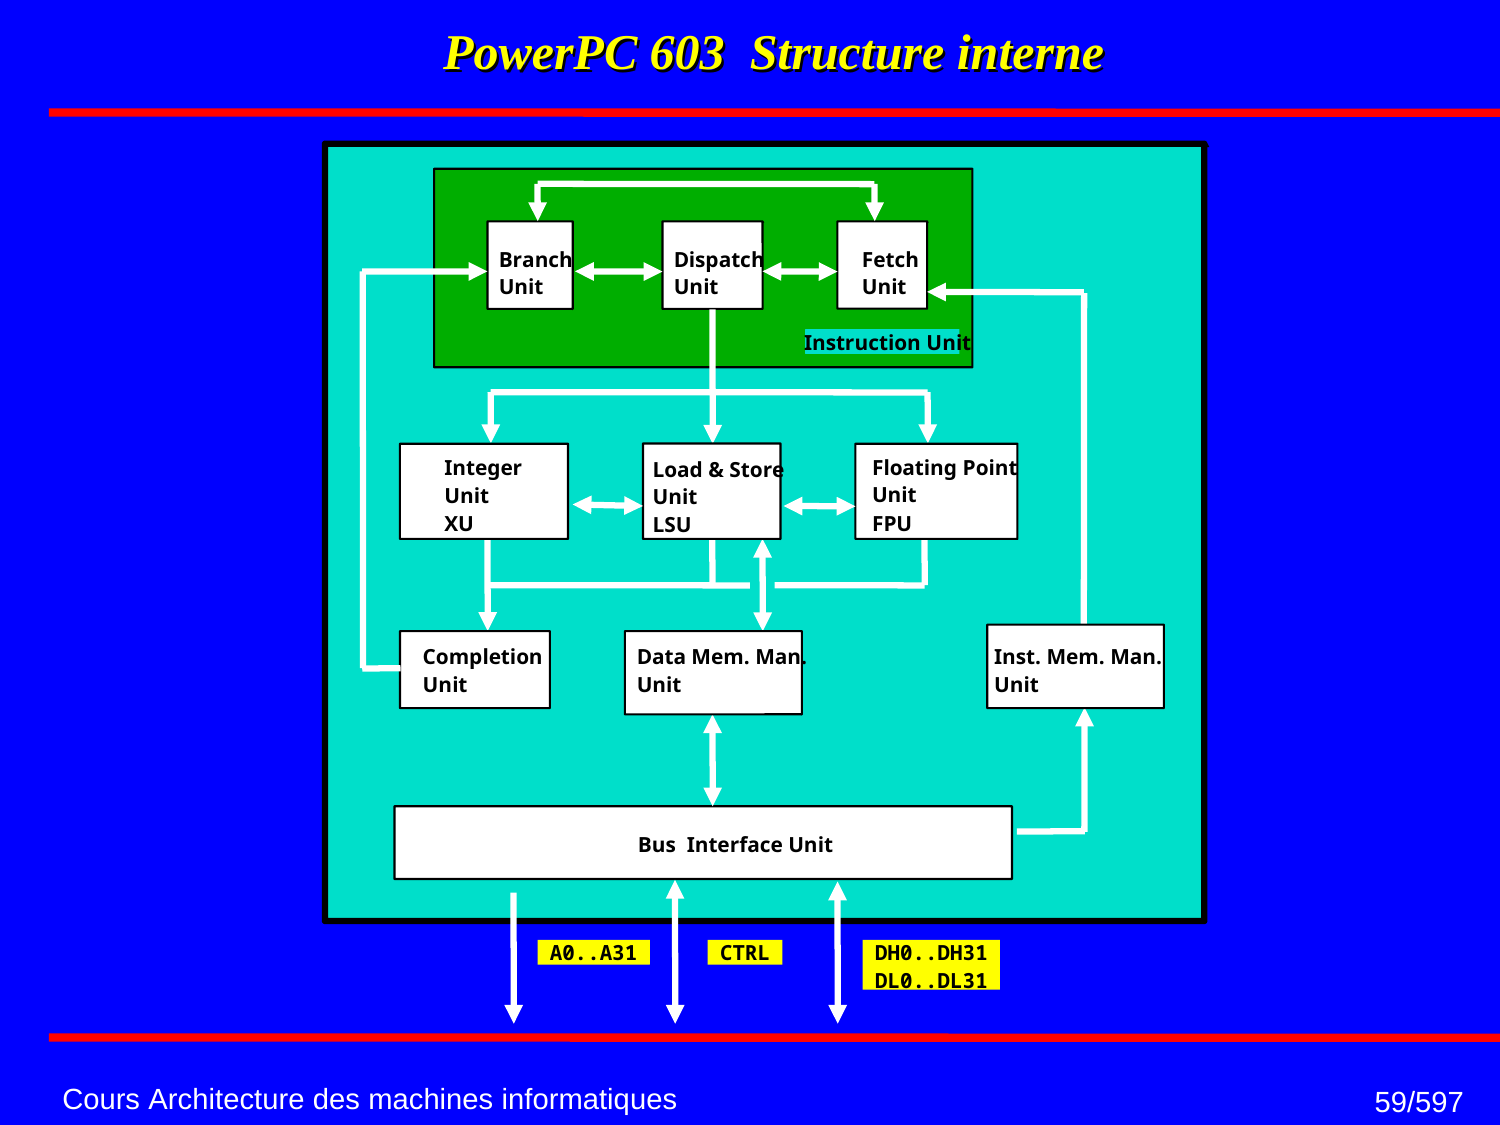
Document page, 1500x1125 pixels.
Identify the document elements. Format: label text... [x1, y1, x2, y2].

text_box Bus Interface Unit [637, 831, 834, 858]
text_box Load & Store Unit LSU [652, 455, 785, 540]
text_box [324, 143, 1205, 922]
text_box Branch Unit [498, 246, 574, 302]
text_box Inst. Mem. Man. Unit [994, 643, 1169, 699]
text_box CTRL [707, 939, 784, 967]
text_box Fetch Unit [861, 246, 920, 302]
text_box DH0..DH31 DL0..DL31 [862, 939, 1001, 995]
text_box Dispatch Unit [673, 246, 766, 302]
text_box Integer Unit XU [444, 454, 523, 538]
title PowerPC 603 Structure interne [141, 15, 1406, 88]
text_box A0..A31 [537, 939, 651, 967]
text_box Instruction Unit [798, 329, 978, 356]
text_box Floating Point Unit FPU [872, 454, 1019, 538]
text_box Data Mem. Man. Unit [636, 643, 808, 699]
text_box Completion Unit [422, 643, 544, 699]
